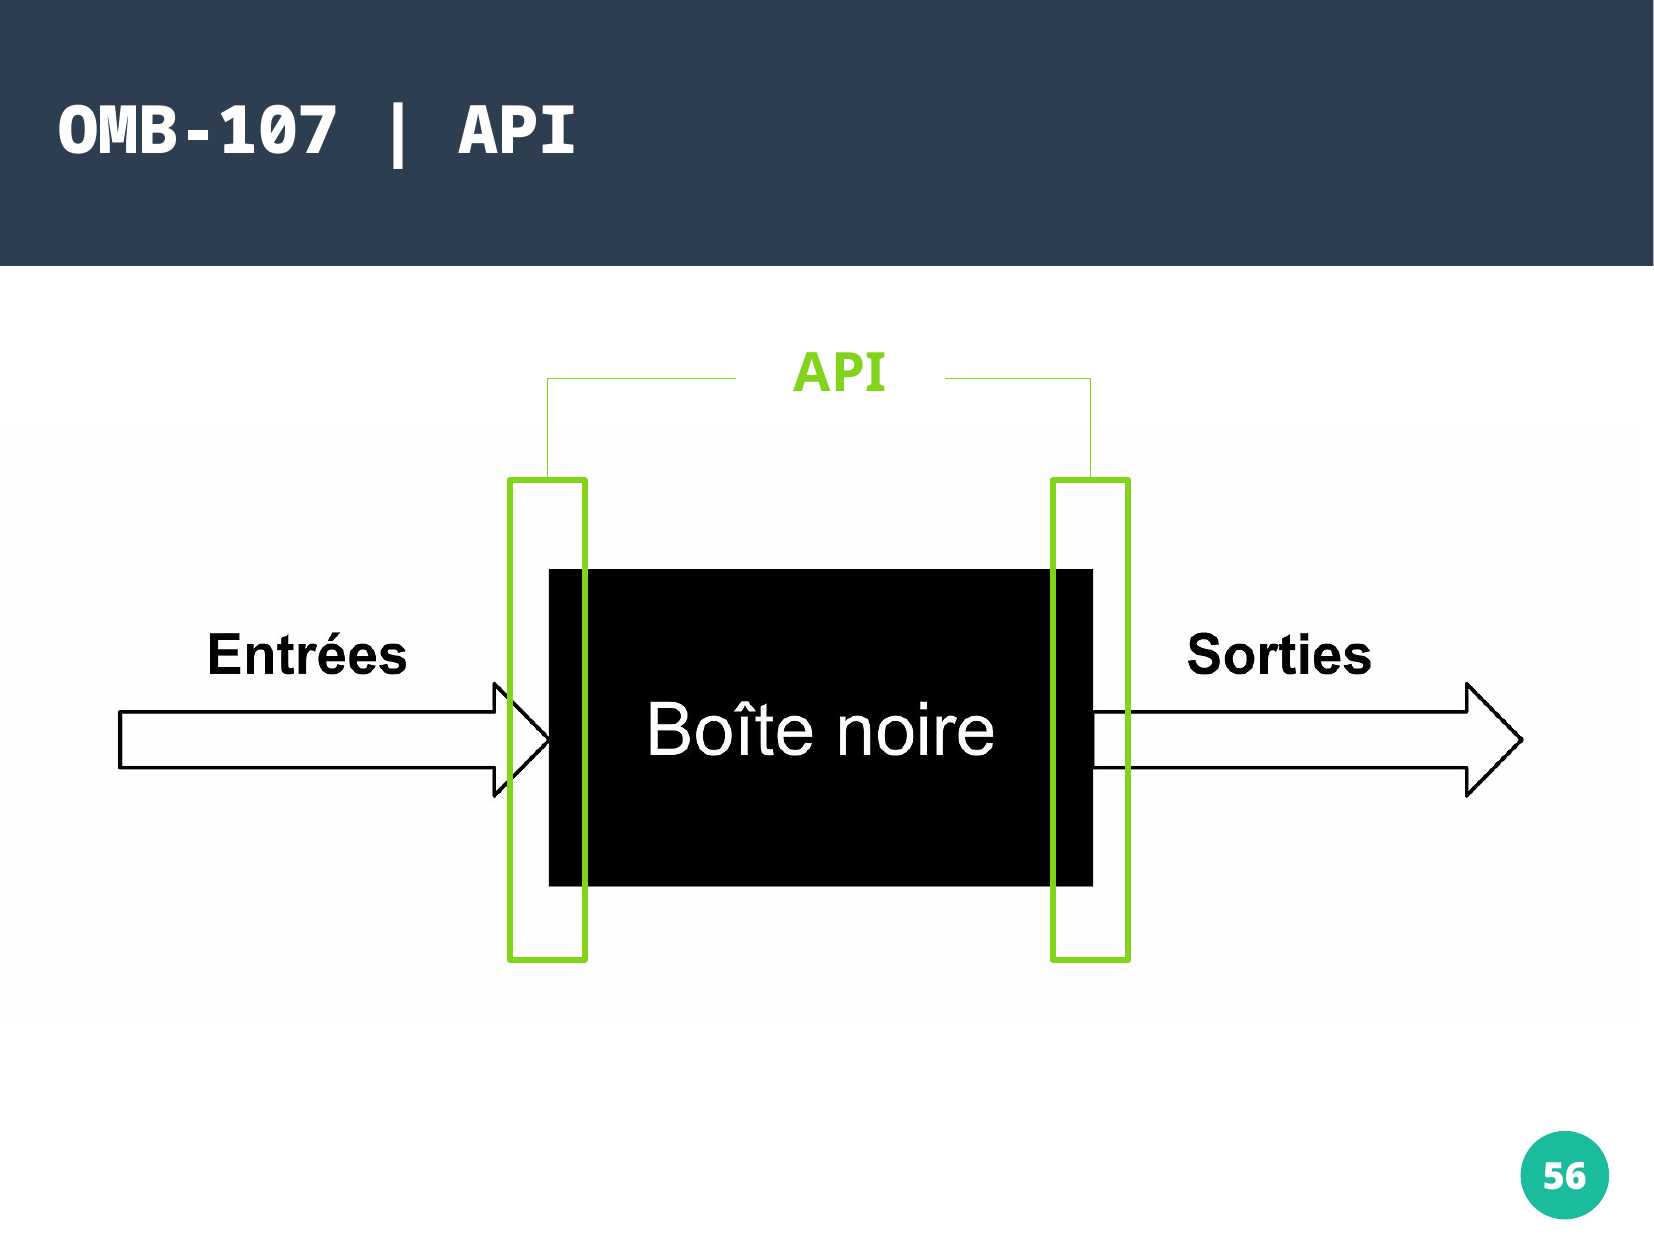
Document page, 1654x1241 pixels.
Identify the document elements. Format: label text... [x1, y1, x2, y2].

picture [1056, 483, 1125, 957]
title OMB-107 | API [58, 49, 1595, 207]
picture [5, 431, 1636, 1024]
text_box API [735, 326, 946, 432]
picture [513, 483, 582, 957]
